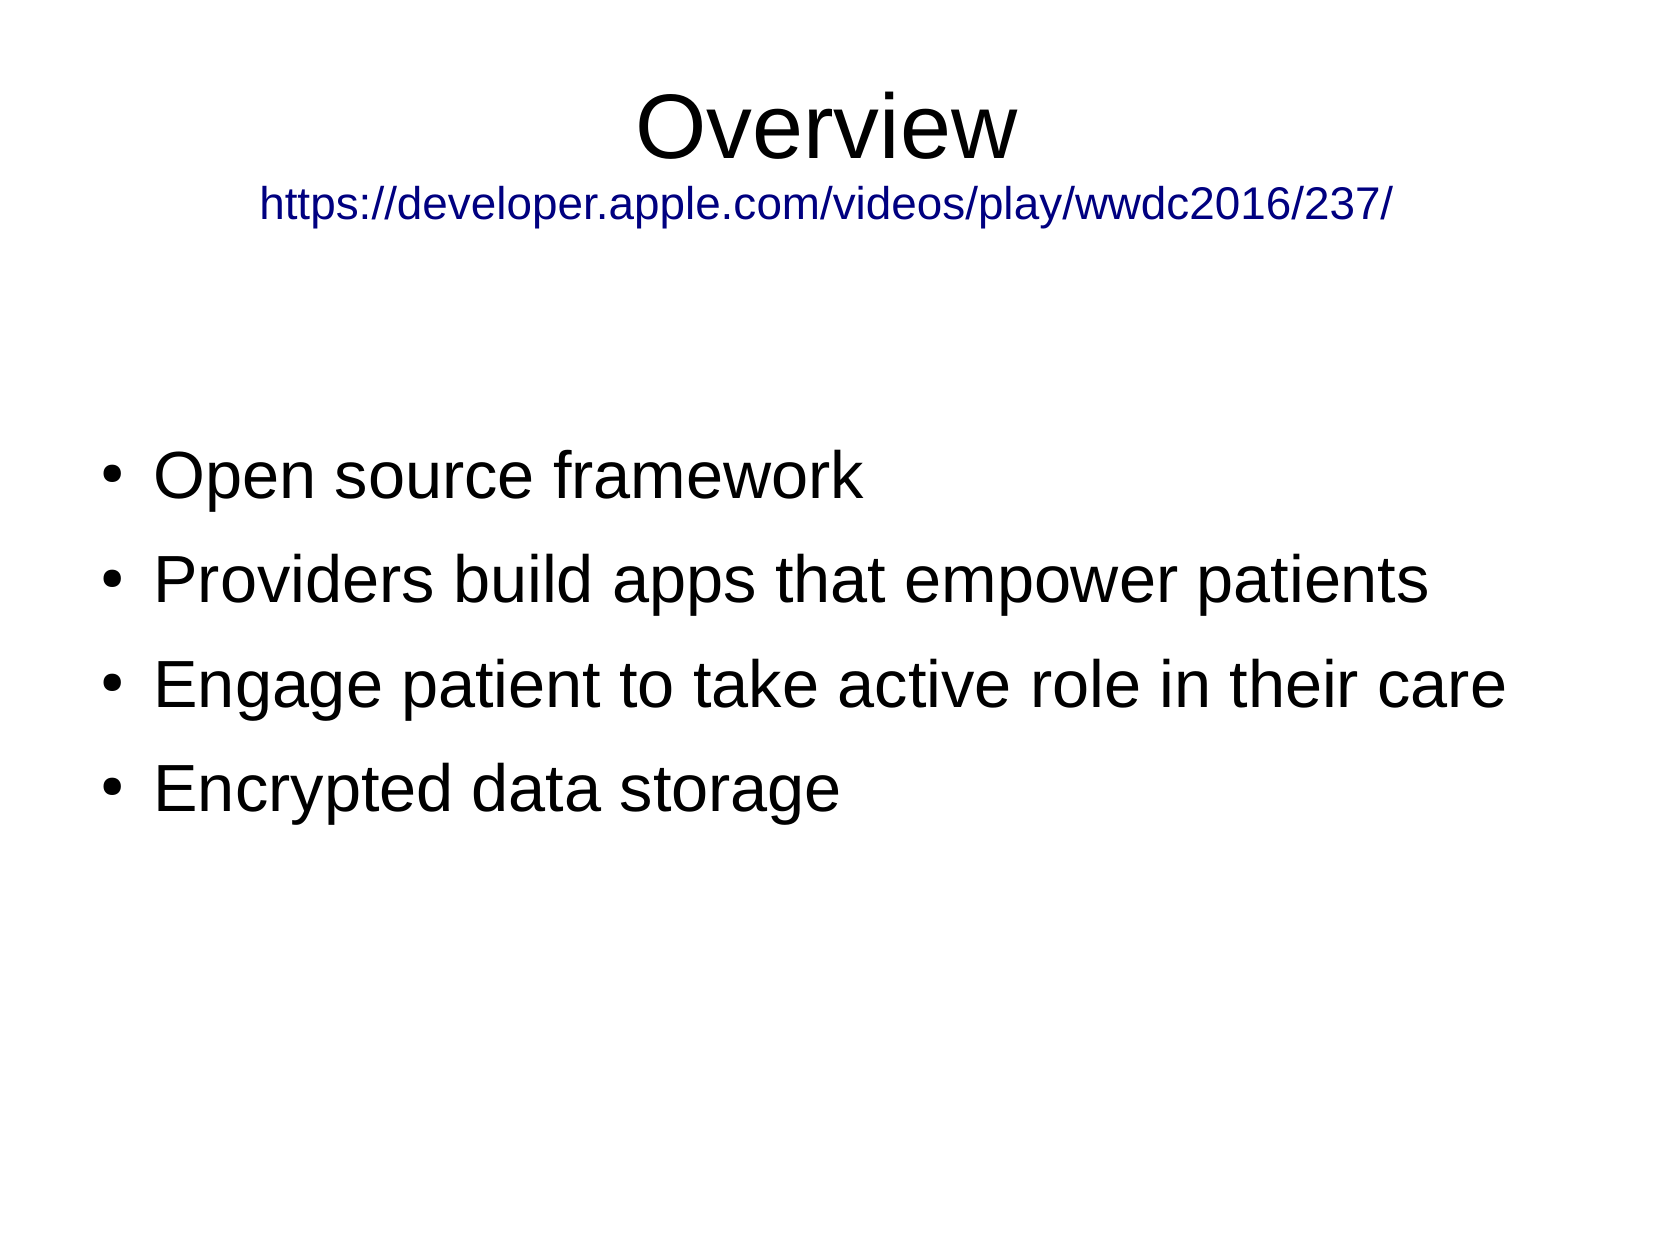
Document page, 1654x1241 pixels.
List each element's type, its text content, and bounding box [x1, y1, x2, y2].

list Open source framework Providers build apps that empower patients Engage patient to take active role in their care Encrypted data storage [82, 438, 1571, 1158]
title Overview https://developer.apple.com/videos/play/wwdc2016/237/ [82, 49, 1571, 257]
